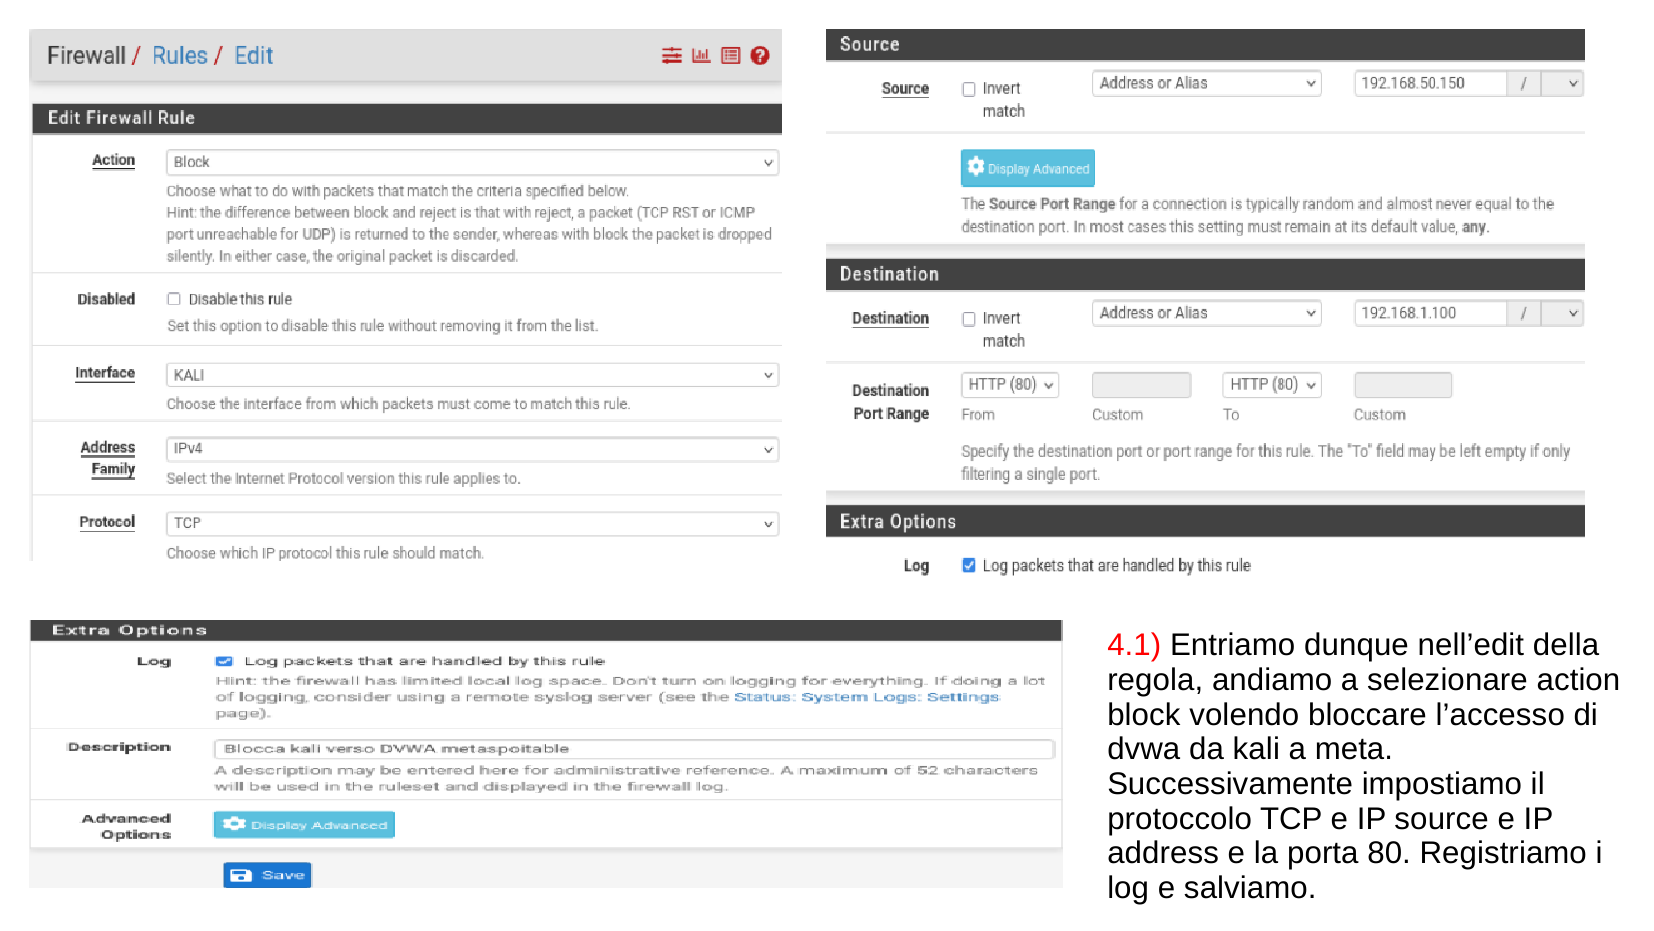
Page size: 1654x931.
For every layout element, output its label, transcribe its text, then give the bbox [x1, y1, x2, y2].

picture [29, 29, 782, 562]
picture [29, 620, 1063, 888]
text_box 4.1) Entriamo dunque nell’edit della regola, andiamo a selezionare action block volendo bloccare l’accesso di dvwa da kali a meta. Successivamente impostiamo il protoccolo TCP e IP source e IP address e la porta 80. Registriamo i log e salviamo. [1092, 620, 1654, 913]
picture [826, 29, 1585, 581]
